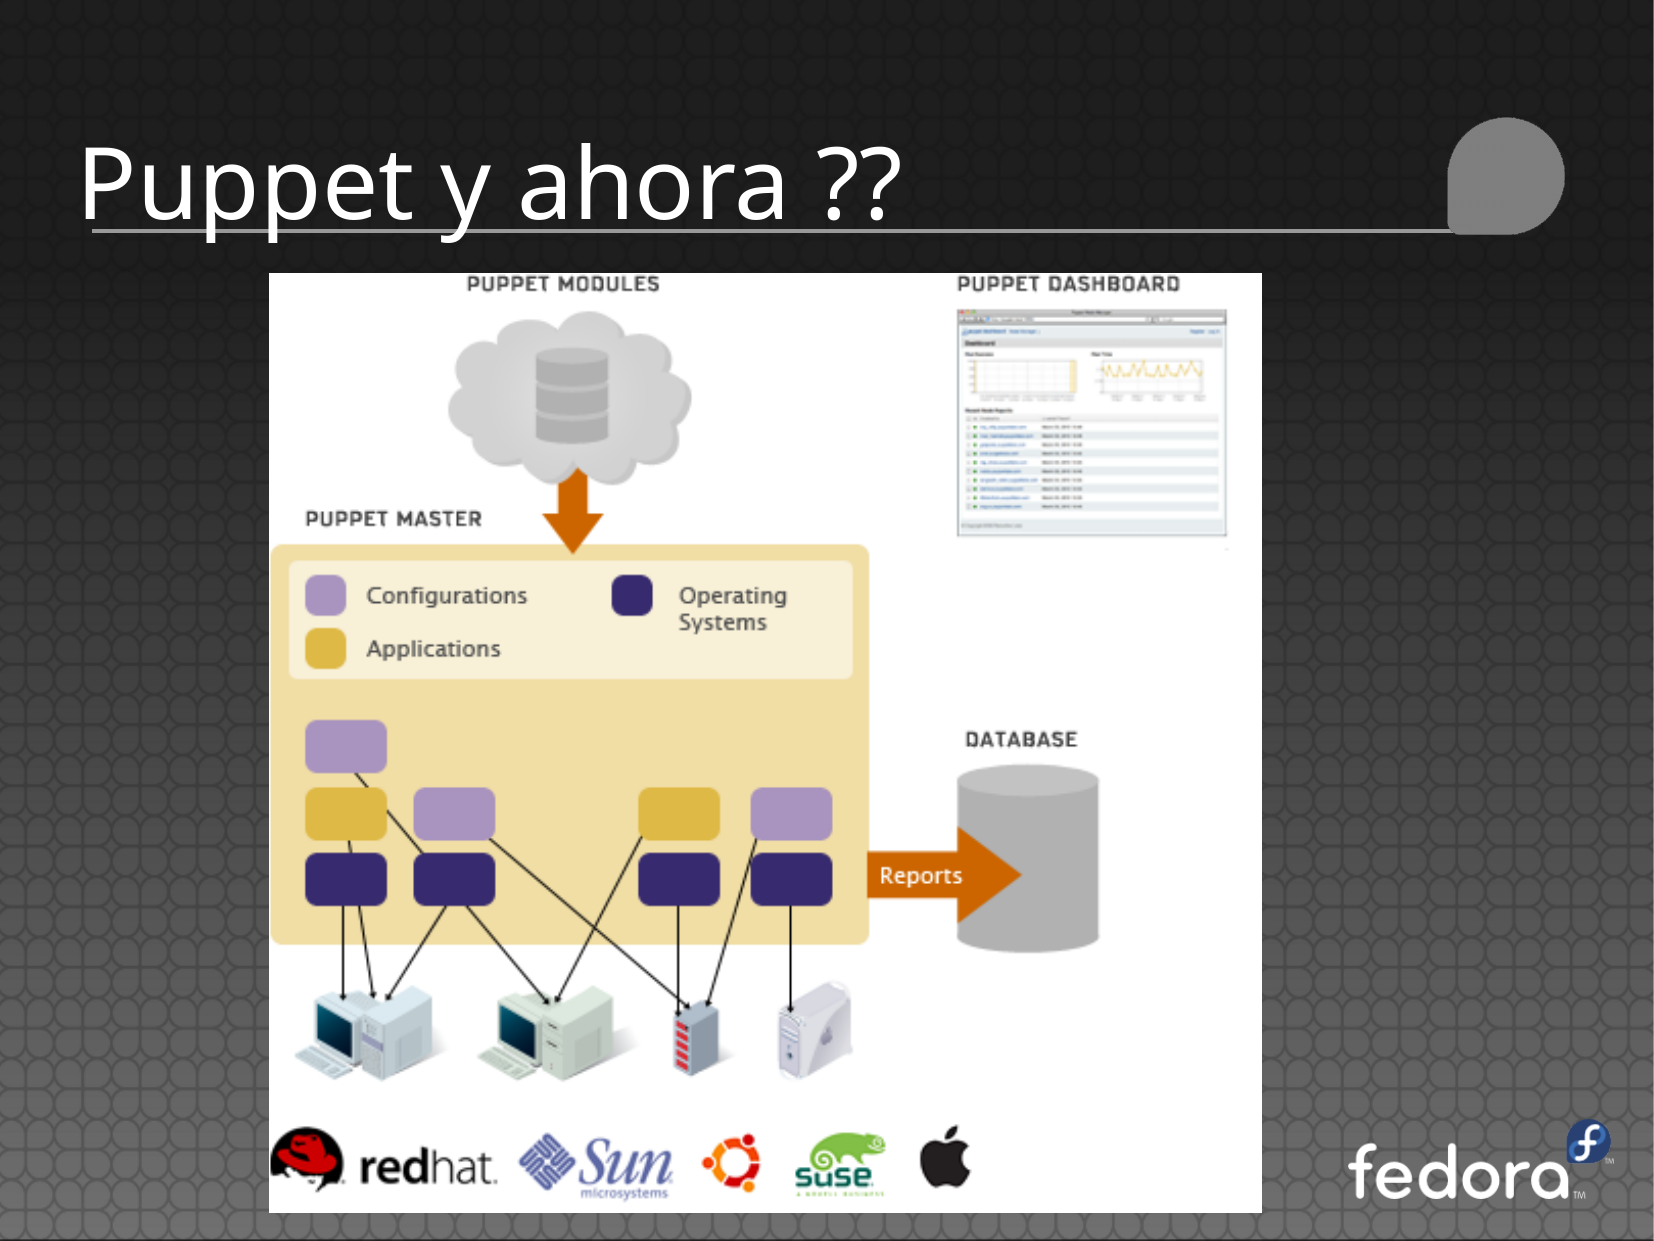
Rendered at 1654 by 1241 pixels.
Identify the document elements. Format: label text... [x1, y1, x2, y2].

picture [0, 0, 1654, 1241]
title Puppet y ahora ?? [76, 112, 1566, 249]
